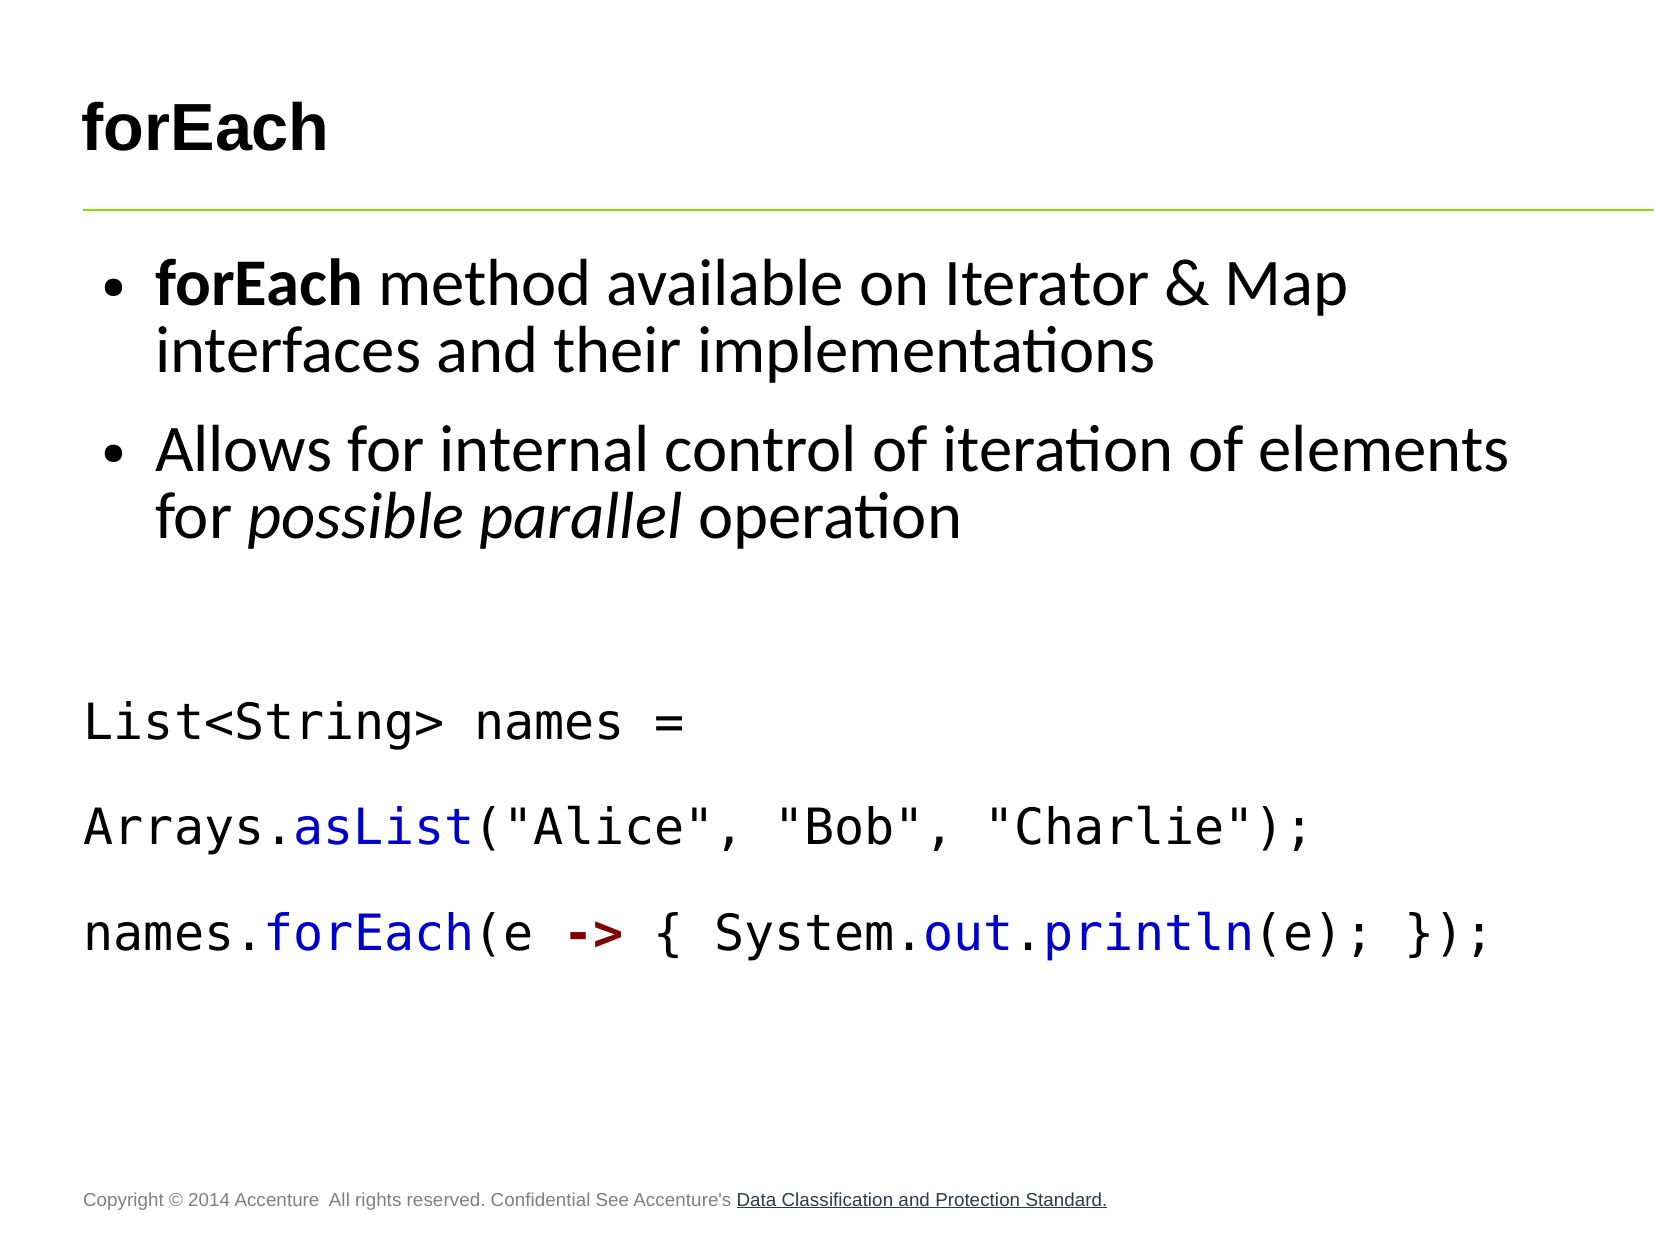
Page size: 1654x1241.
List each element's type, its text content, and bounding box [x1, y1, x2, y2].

title forEach [81, 56, 1654, 199]
list forEach method available on Iterator & Map interfaces and their implementations Allows for internal control of iteration of elements for possible parallel operation List<String> names = Arrays.asList("Alice", "Bob", "Charlie"); names.forEach(e -> { System.out.println(e); }); [84, 255, 1573, 1166]
